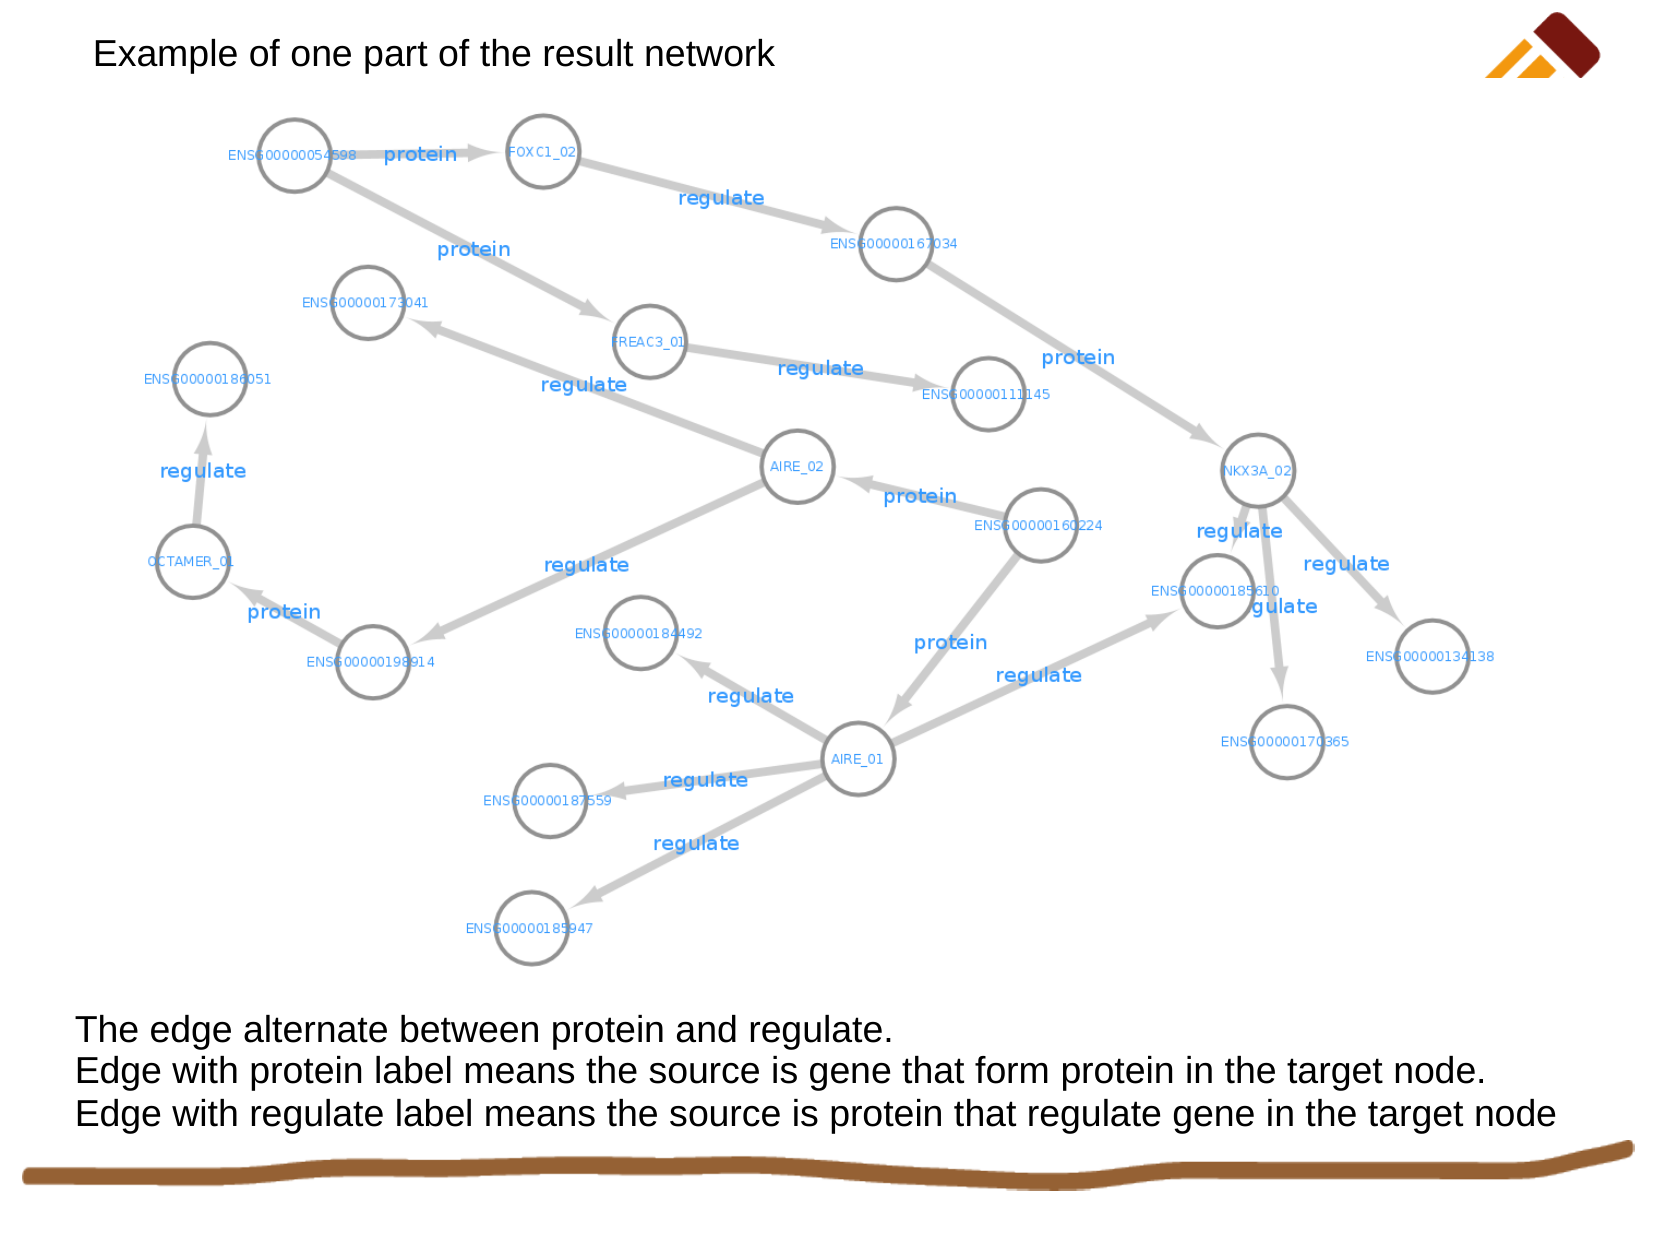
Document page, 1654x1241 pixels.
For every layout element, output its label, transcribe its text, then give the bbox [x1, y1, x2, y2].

text_box The edge alternate between protein and regulate. Edge with protein label means the source is gene that form protein in the target node. Edge with regulate label means the source is protein that regulate gene in the target node [60, 1000, 1621, 1142]
picture [0, 12, 1654, 991]
text_box Example of one part of the result network [78, 25, 791, 82]
picture [22, 1140, 1635, 1191]
